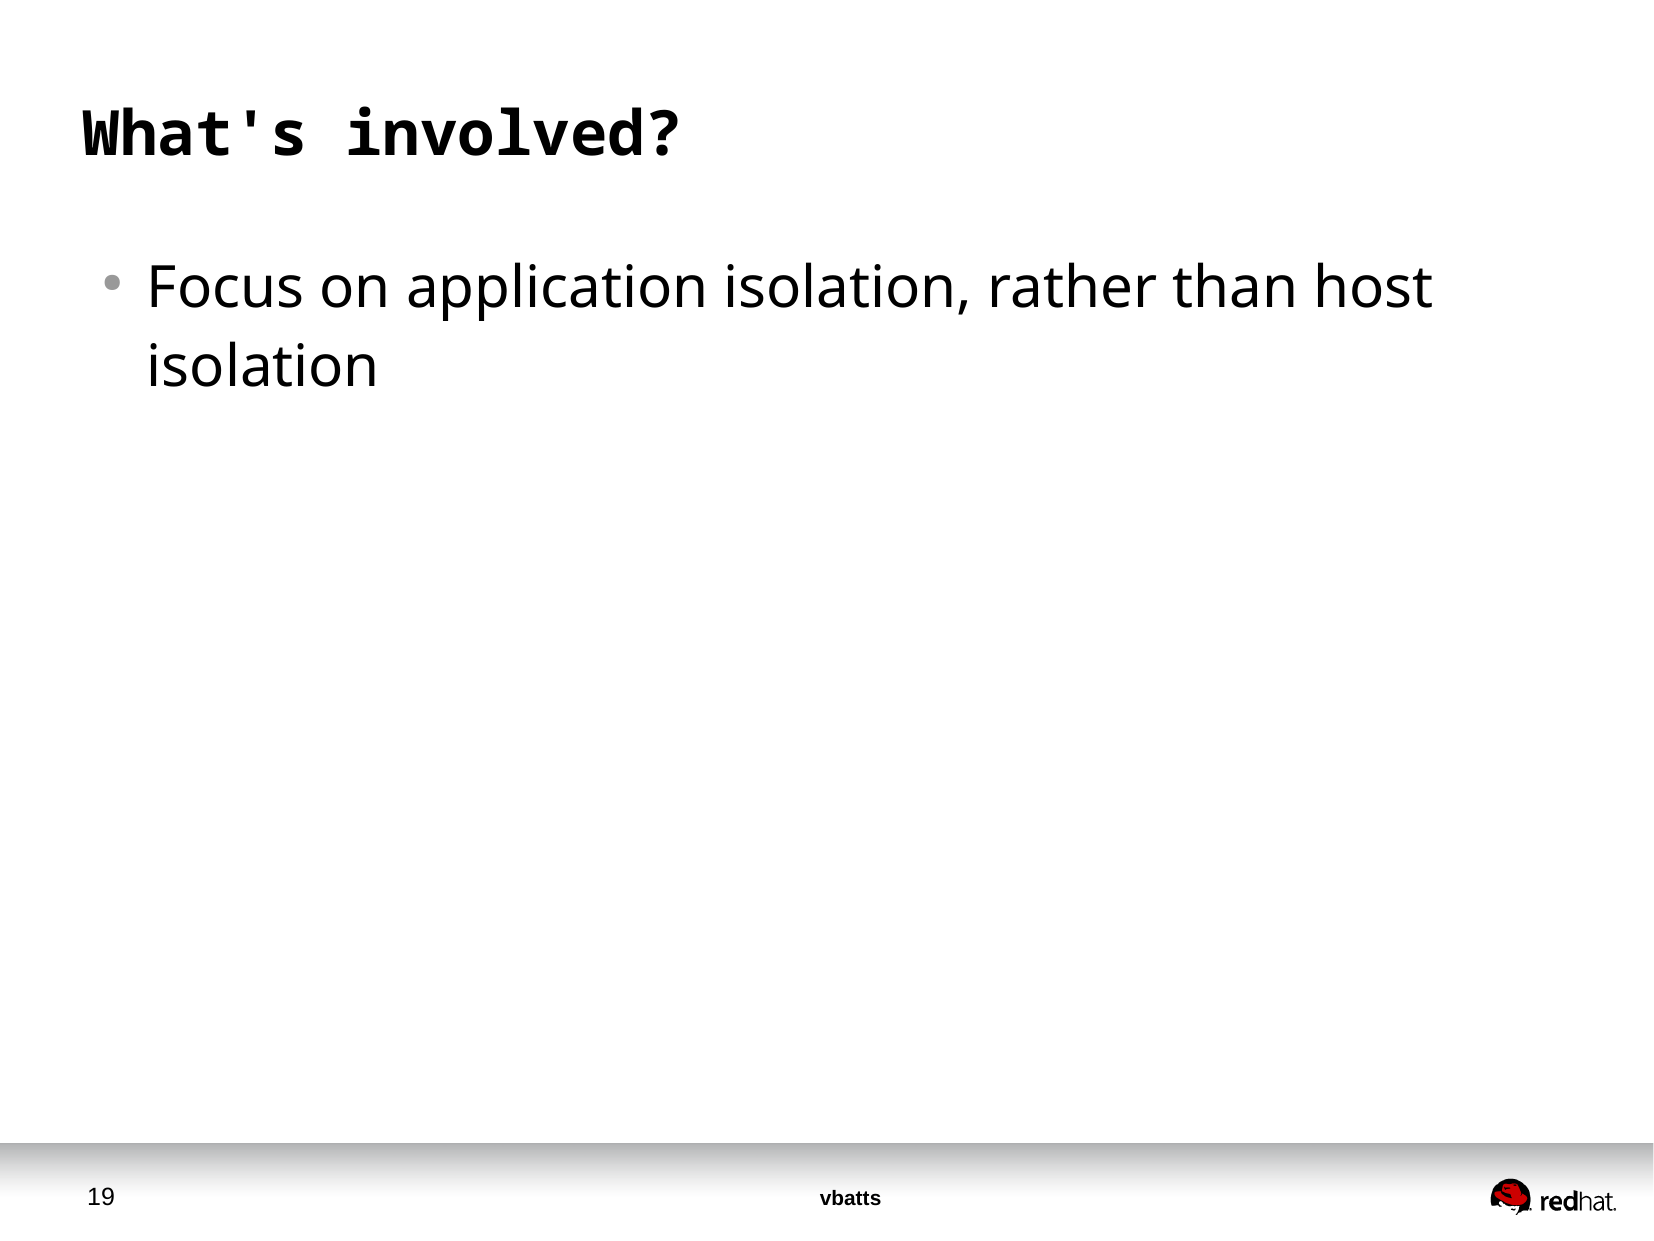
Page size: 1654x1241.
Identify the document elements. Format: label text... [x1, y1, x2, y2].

picture [0, 1143, 1654, 1241]
text_box [86, 244, 1576, 1054]
title What's involved? [82, 37, 1571, 226]
